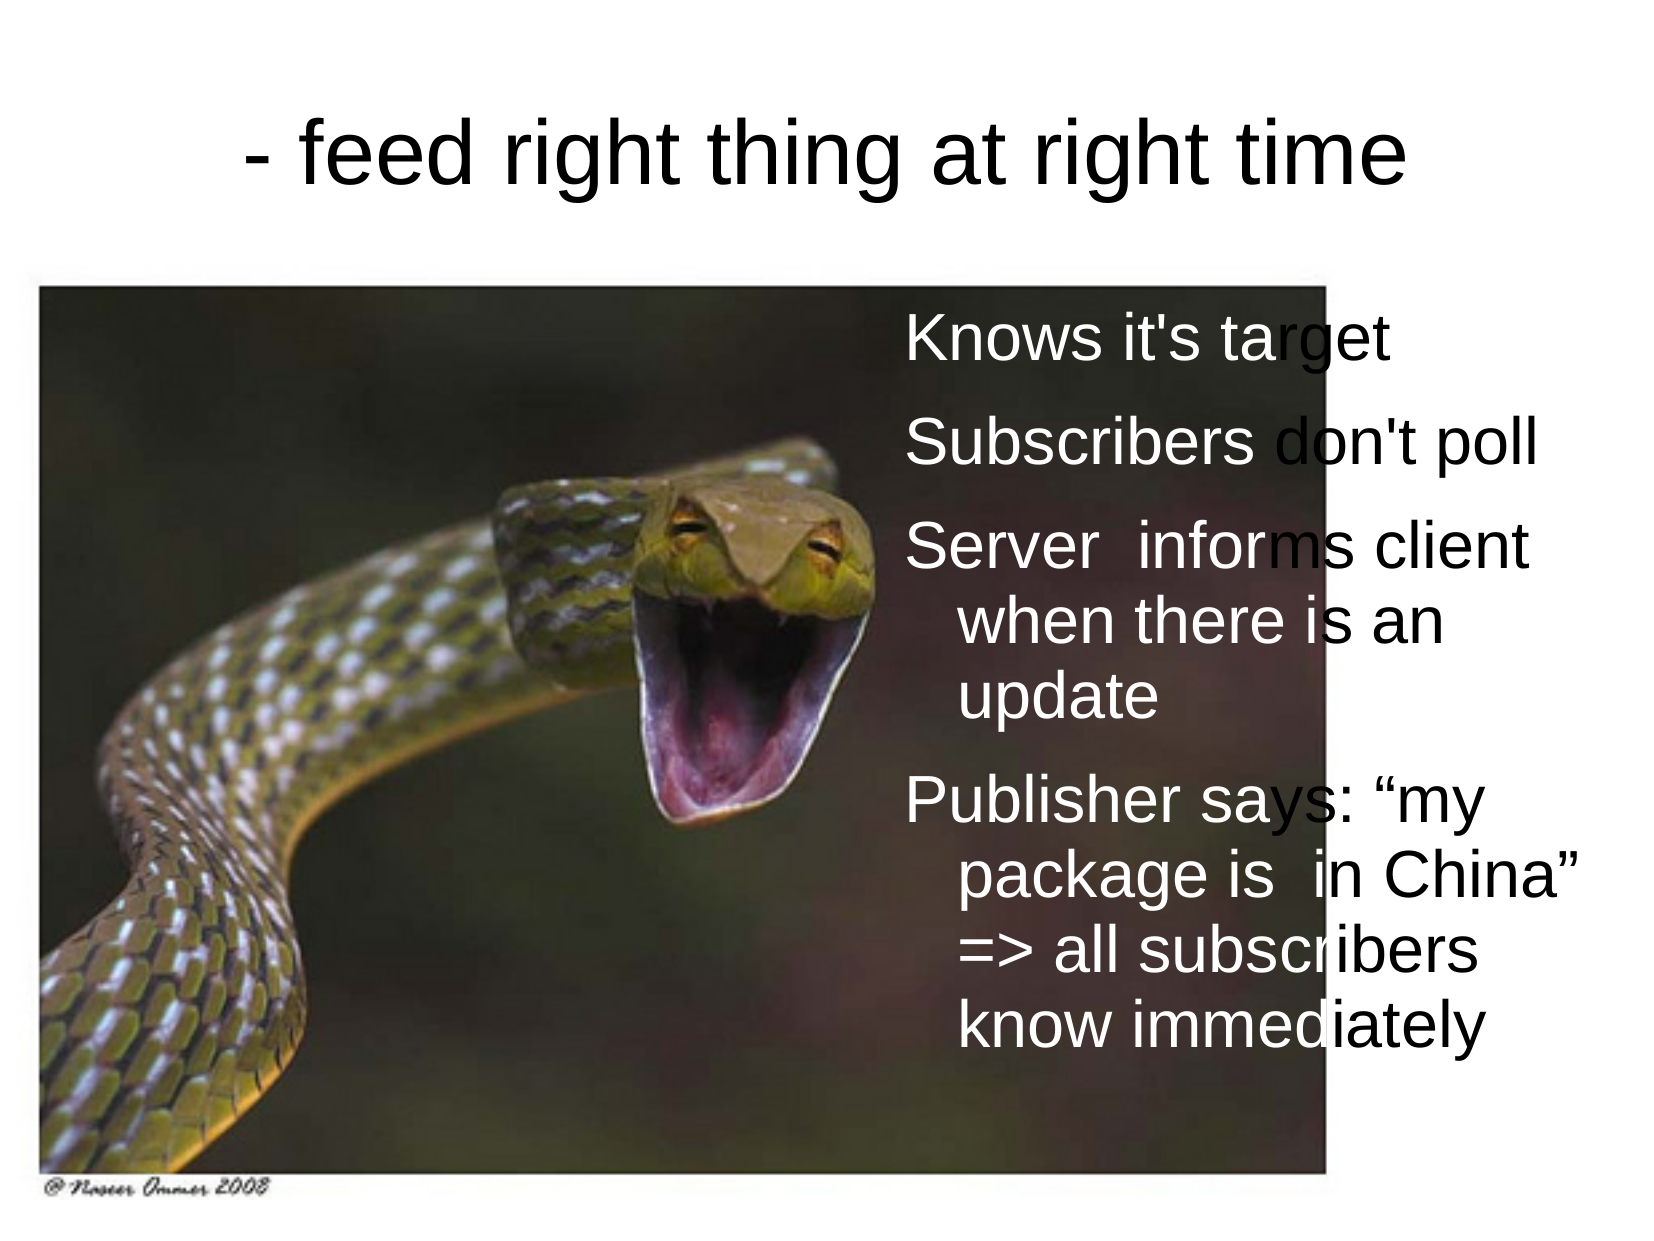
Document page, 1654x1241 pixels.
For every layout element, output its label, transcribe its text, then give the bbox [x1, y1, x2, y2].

picture [16, 262, 1351, 1201]
title - feed right thing at right time [82, 56, 1571, 250]
list Knows it's target Subscribers don't poll Server informs client when there is an update Publisher says: “my package is in China” => all subscribers know immediately [886, 300, 1613, 1104]
